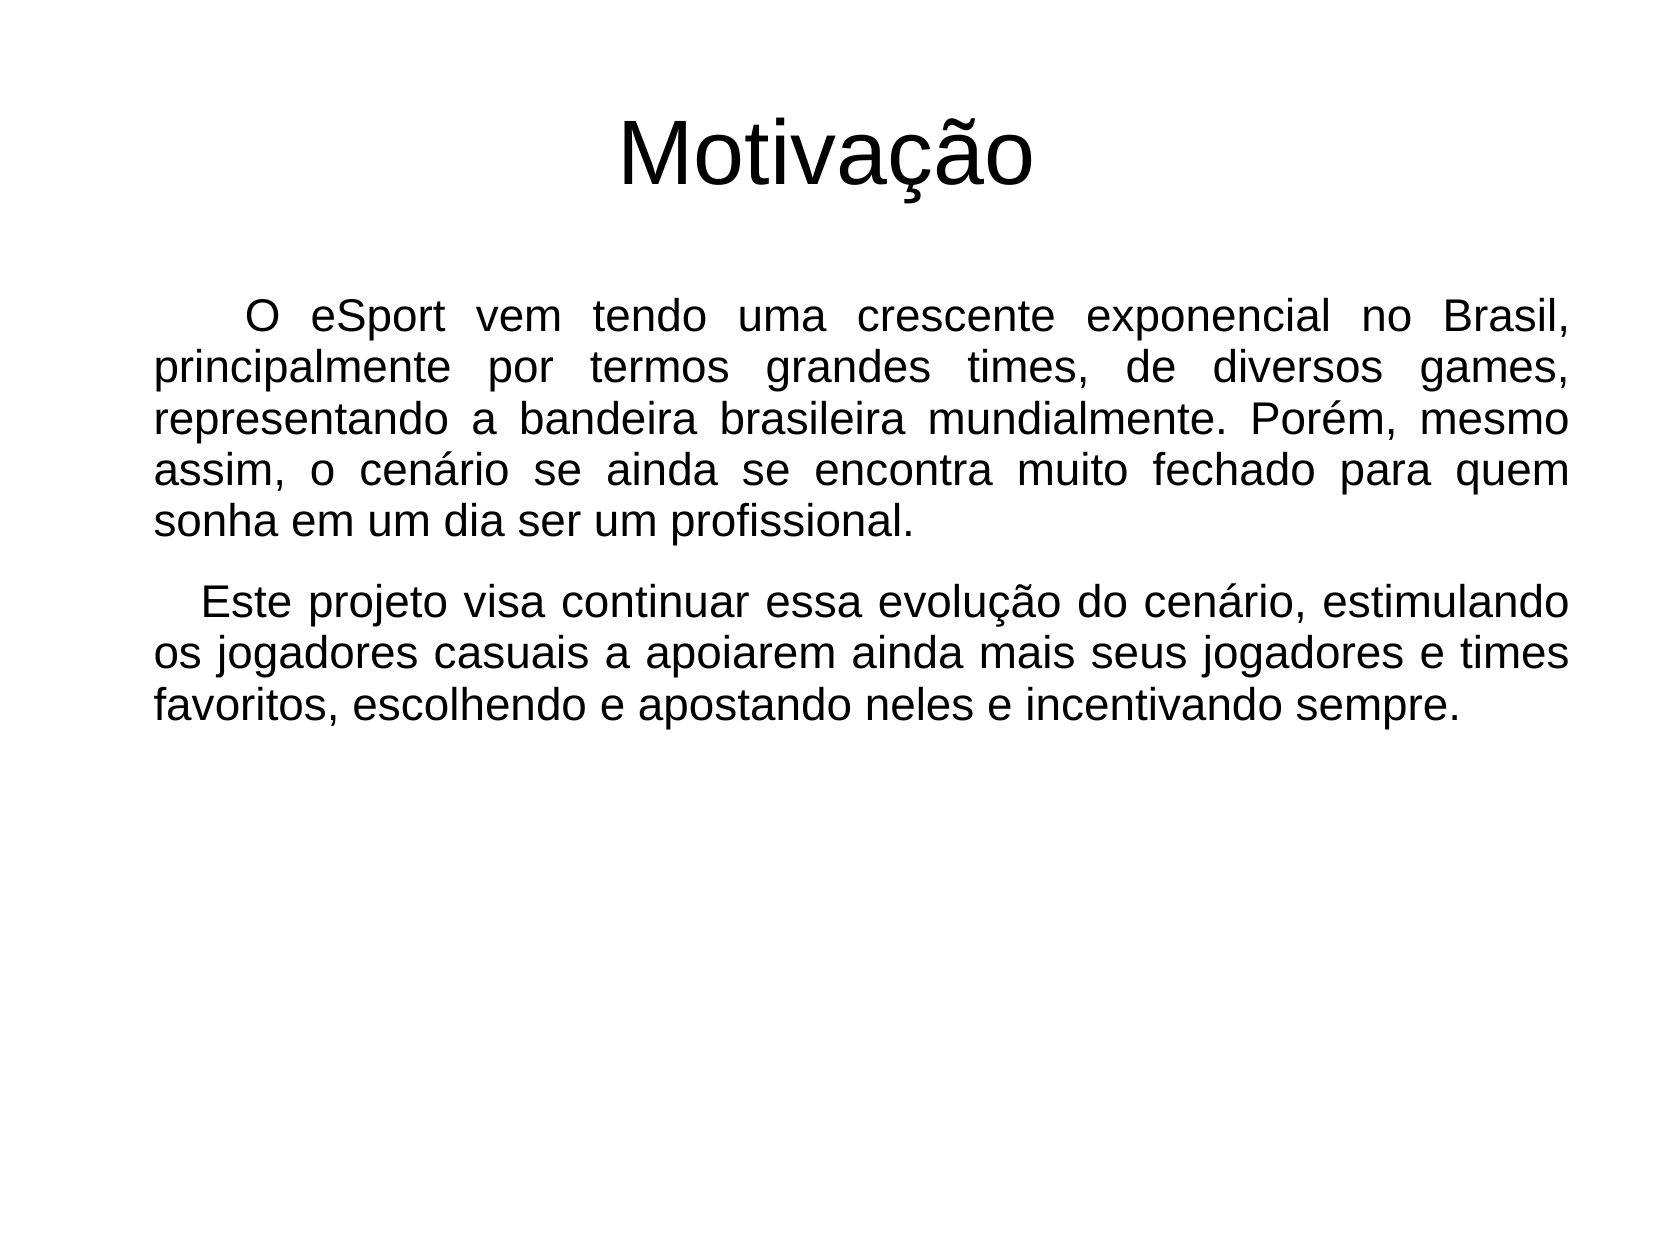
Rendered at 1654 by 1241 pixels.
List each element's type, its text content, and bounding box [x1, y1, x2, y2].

list O eSport vem tendo uma crescente exponencial no Brasil, principalmente por termos grandes times, de diversos games, representando a bandeira brasileira mundialmente. Porém, mesmo assim, o cenário se ainda se encontra muito fechado para quem sonha em um dia ser um profissional. Este projeto visa continuar essa evolução do cenário, estimulando os jogadores casuais a apoiarem ainda mais seus jogadores e times favoritos, escolhendo e apostando neles e incentivando sempre. [82, 290, 1571, 1010]
title Motivação [82, 49, 1571, 257]
